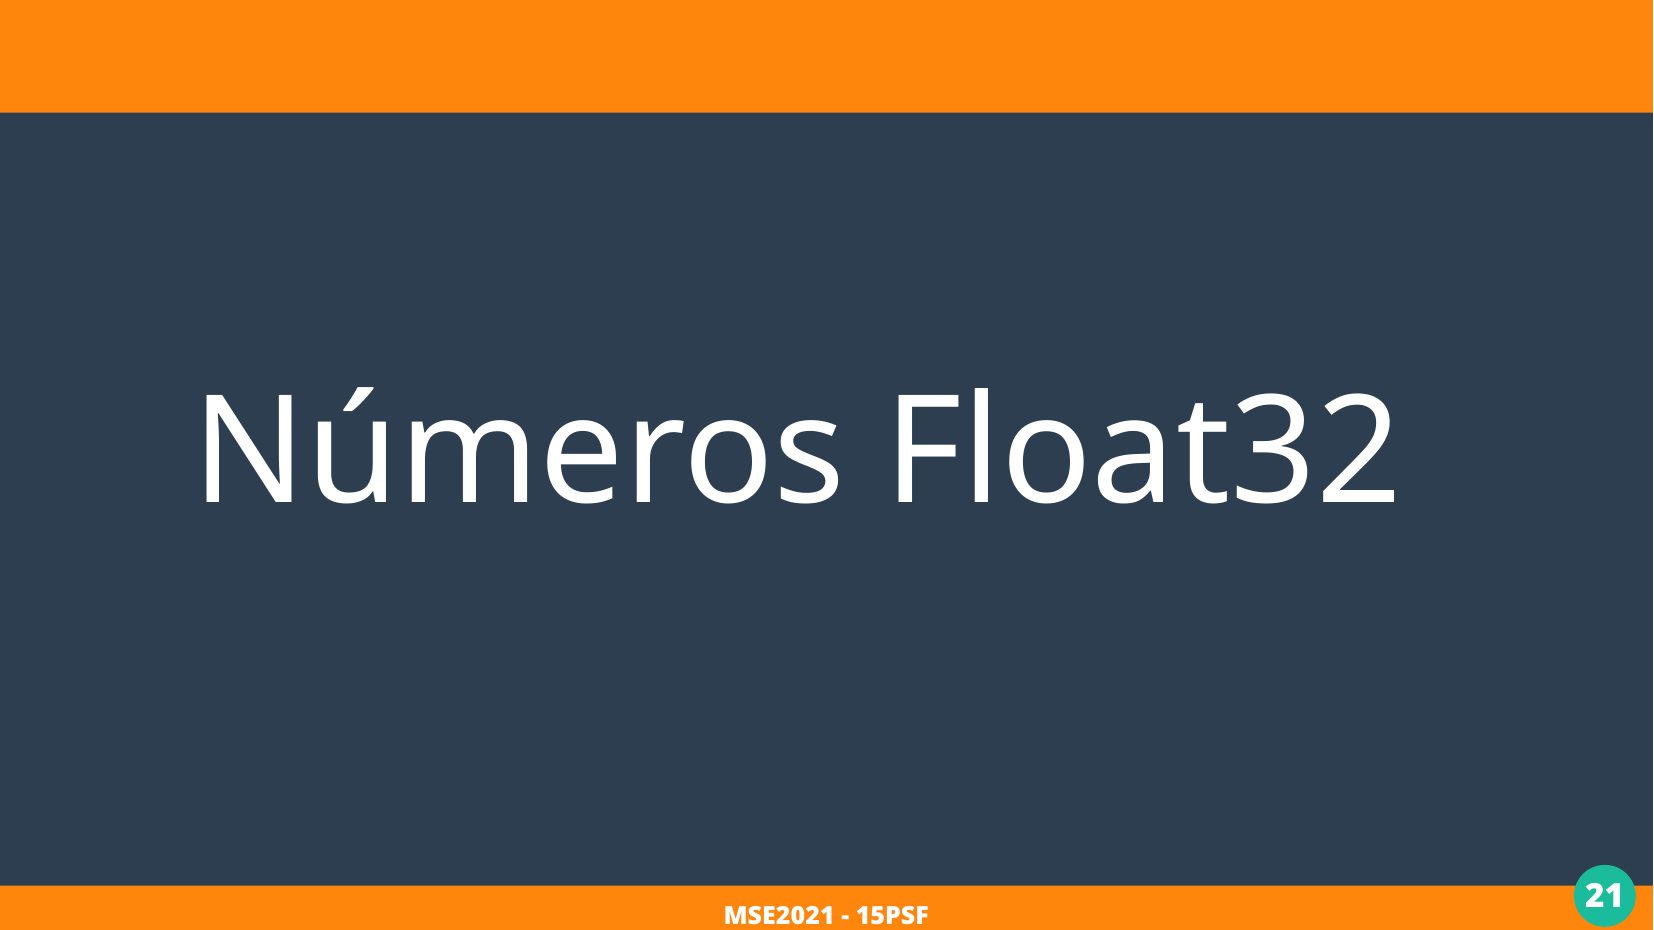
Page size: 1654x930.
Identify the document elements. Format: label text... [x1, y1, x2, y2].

list Números Float32 [192, 342, 1444, 579]
